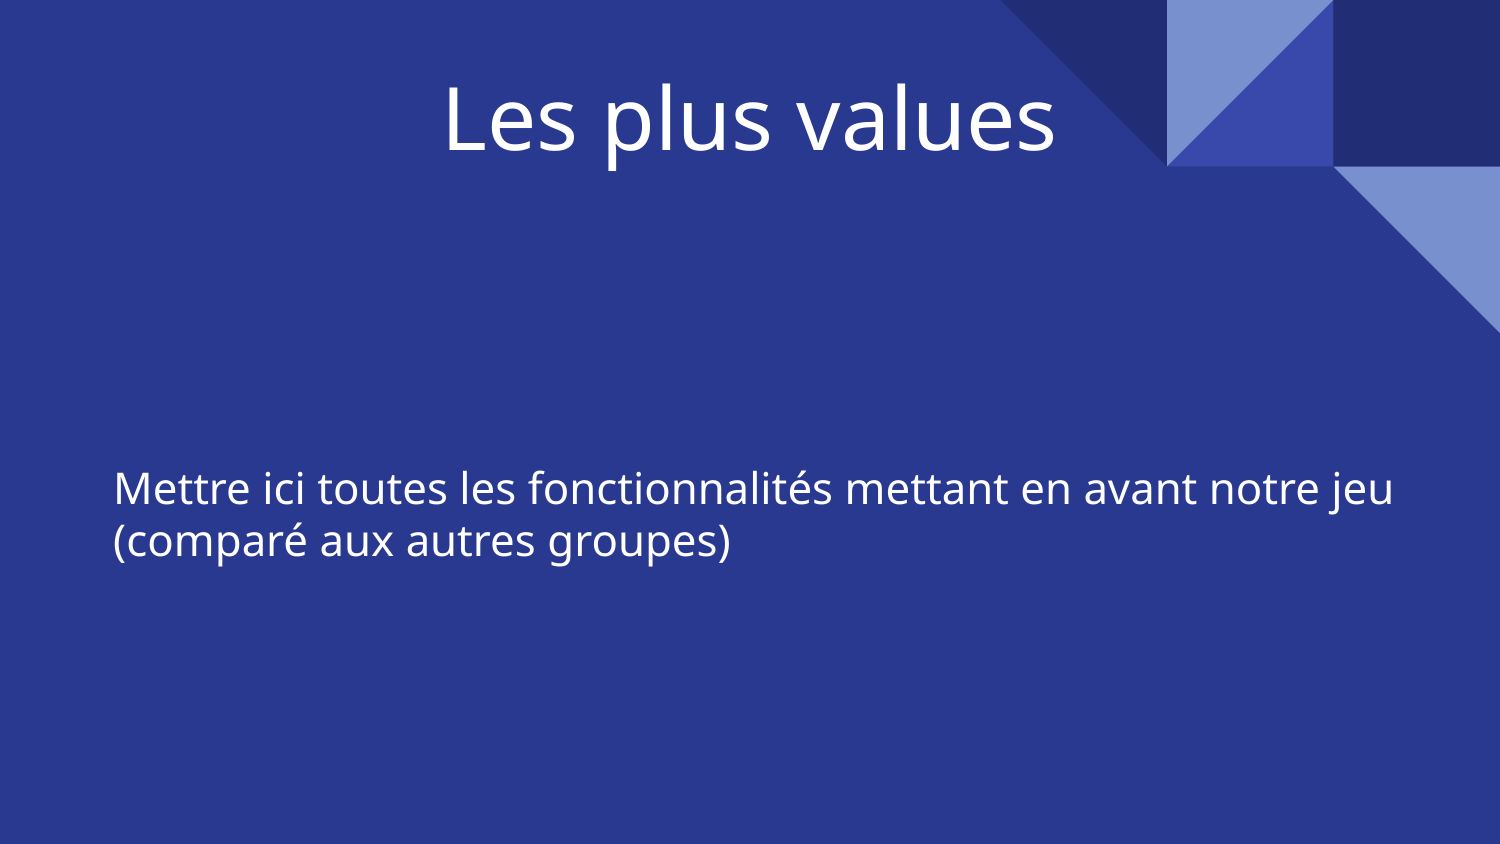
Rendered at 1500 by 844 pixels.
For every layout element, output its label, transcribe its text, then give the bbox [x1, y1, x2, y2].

title Les plus values [75, 45, 1425, 184]
subtitle Mettre ici toutes les fonctionnalités mettant en avant notre jeu (comparé aux autres groupes) [98, 445, 1447, 517]
